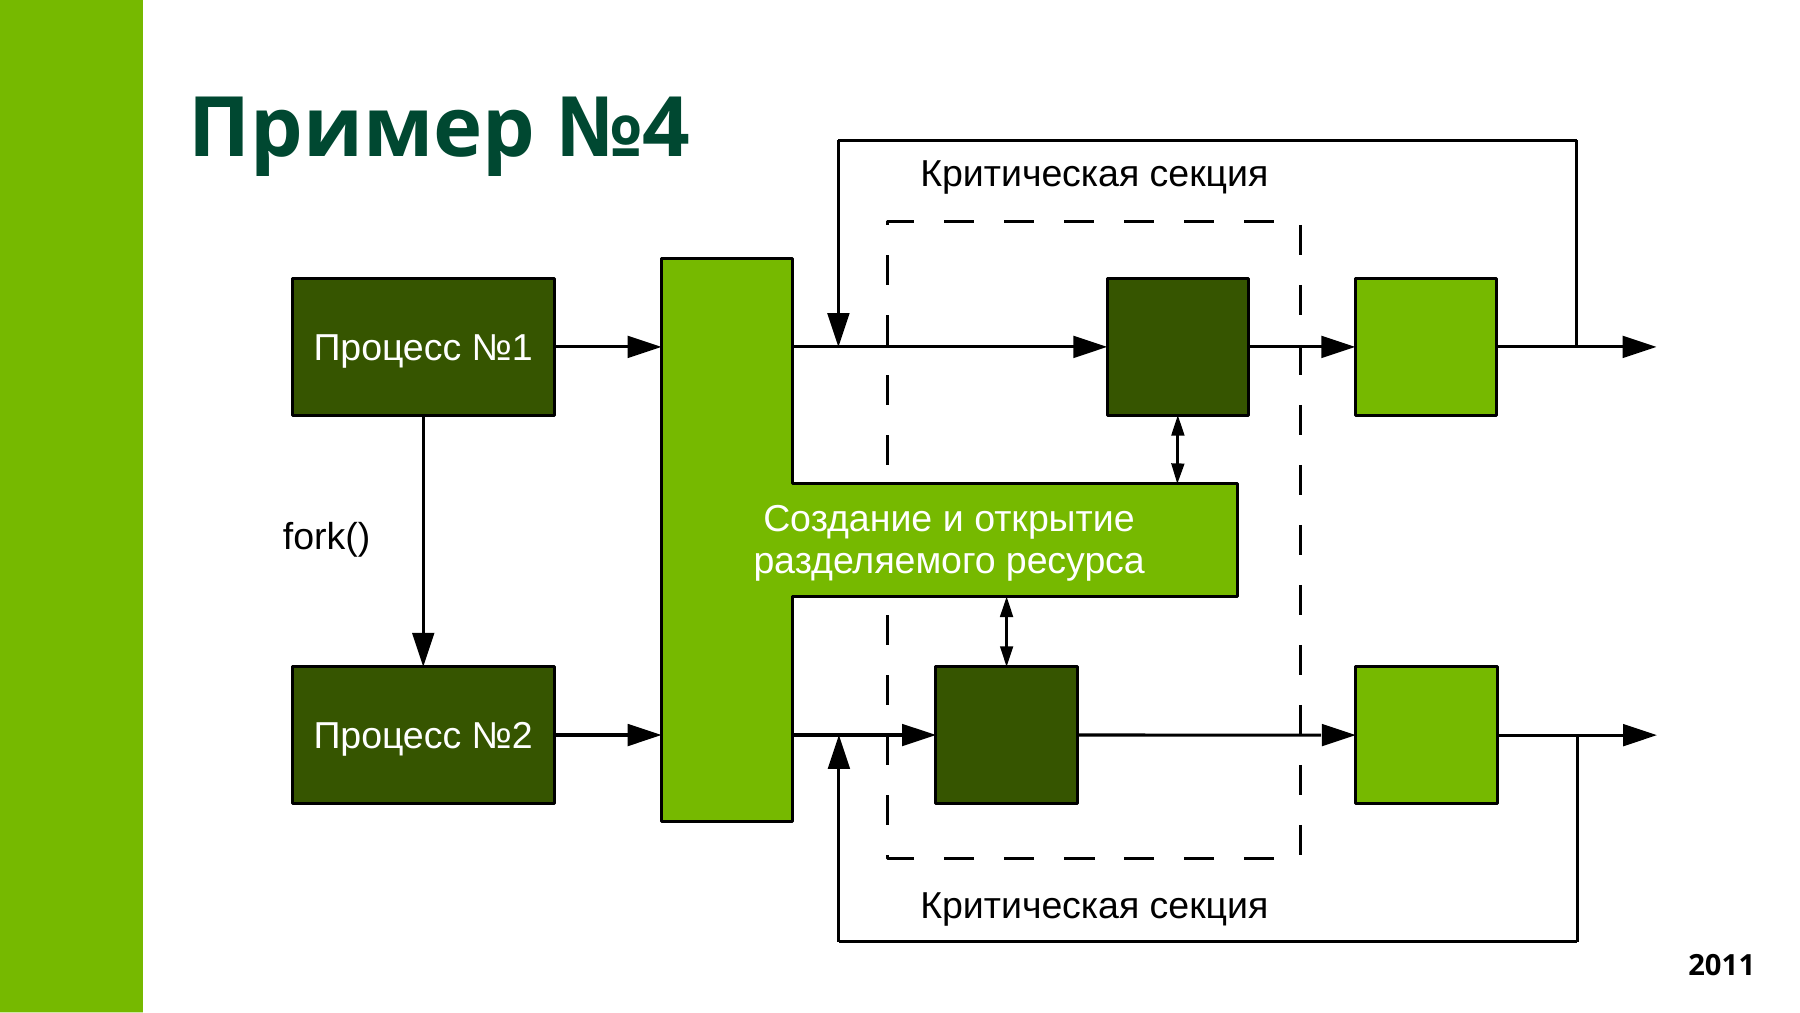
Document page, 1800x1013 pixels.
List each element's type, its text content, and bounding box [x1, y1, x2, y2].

title Пример №4 [188, 40, 1733, 211]
text_box [1355, 278, 1497, 416]
text_box fork() [268, 508, 452, 578]
text_box [1107, 278, 1249, 416]
text_box Процесс №2 [292, 666, 555, 804]
text_box Критическая секция [905, 144, 1283, 202]
text_box Процесс №1 [292, 278, 555, 416]
text_box Создание и открытие разделяемого ресурса [661, 258, 1238, 822]
text_box [1355, 666, 1498, 804]
text_box [935, 666, 1078, 804]
text_box Критическая секция [905, 876, 1283, 934]
title Пример №4 [840, 142, 1575, 211]
